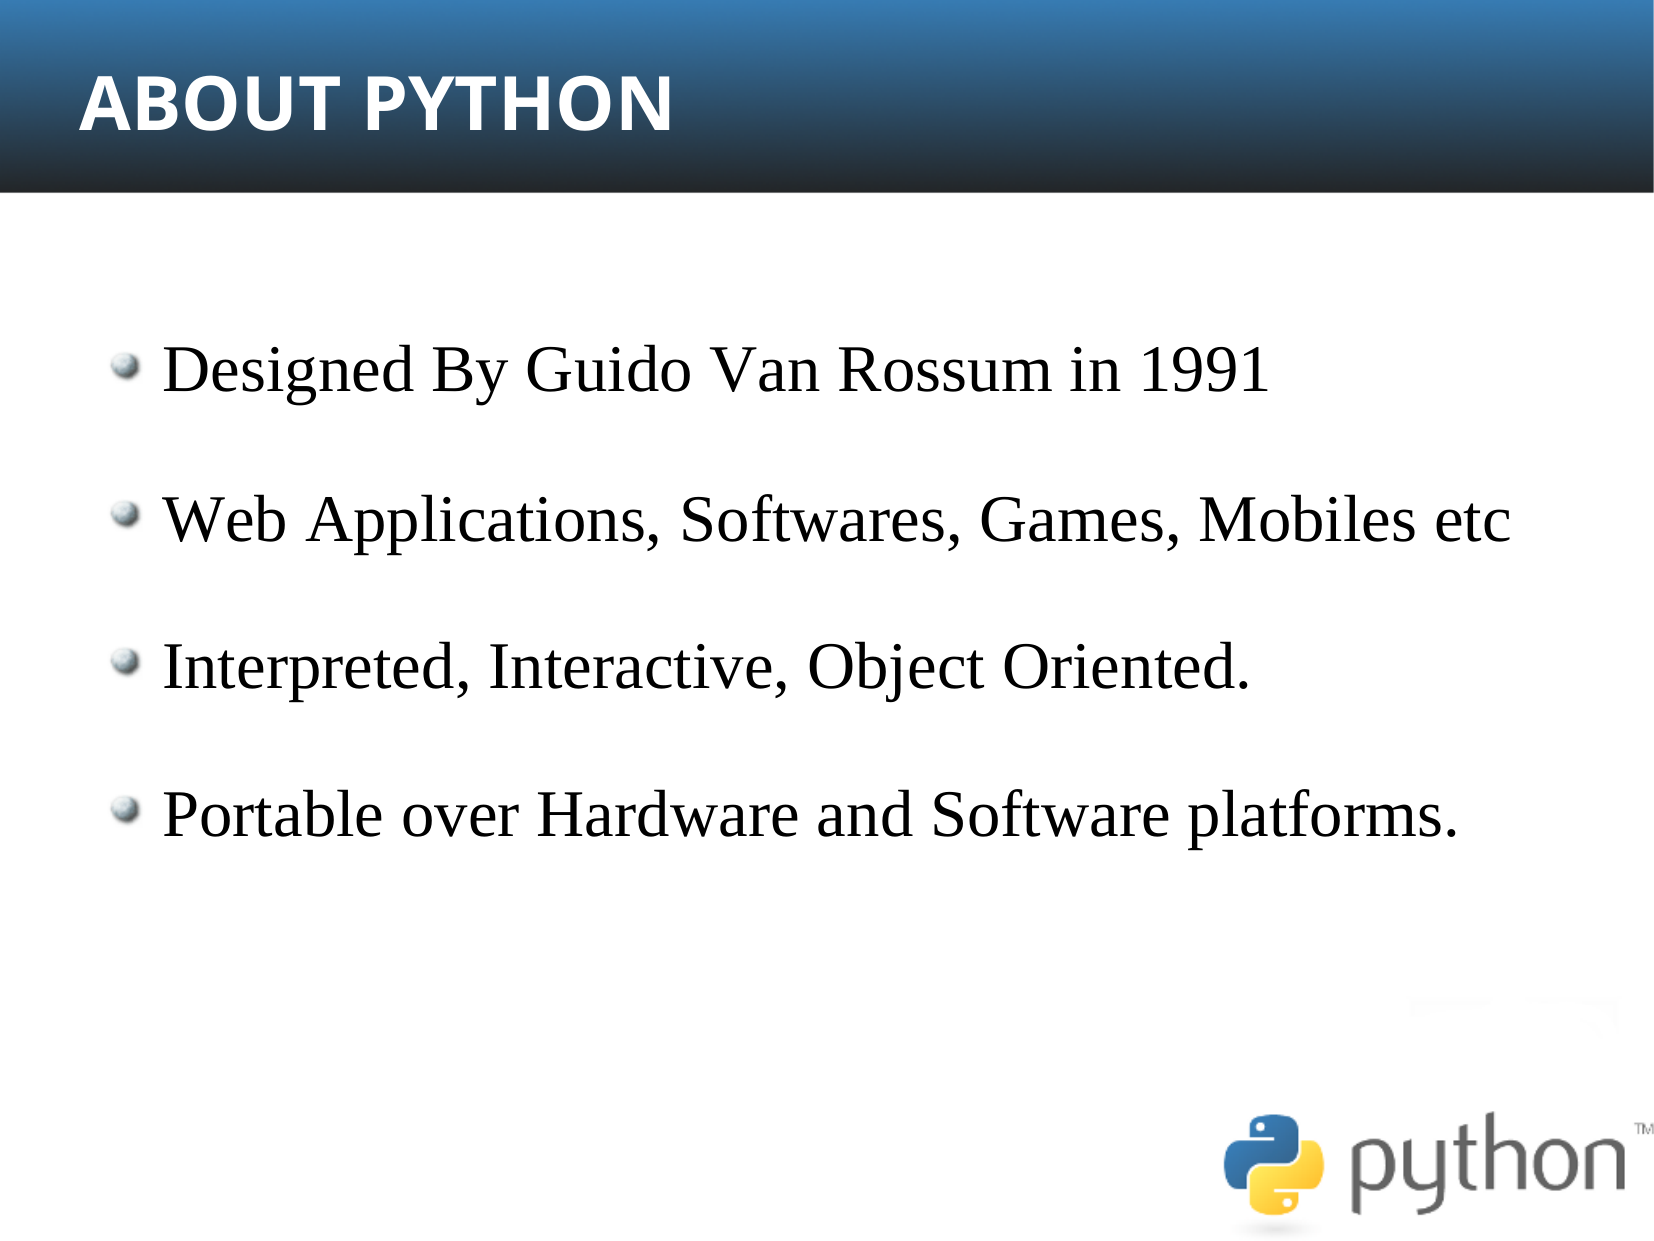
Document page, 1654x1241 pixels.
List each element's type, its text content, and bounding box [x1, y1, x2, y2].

picture [0, 0, 1654, 1241]
text_box ABOUT PYTHON [64, 41, 1276, 160]
text_box Designed By Guido Van Rossum in 1991 Web Applications, Softwares, Games, Mobiles etc Interpreted, Interactive, Object Oriented. Portable over Hardware and Software platforms. [88, 324, 1536, 857]
